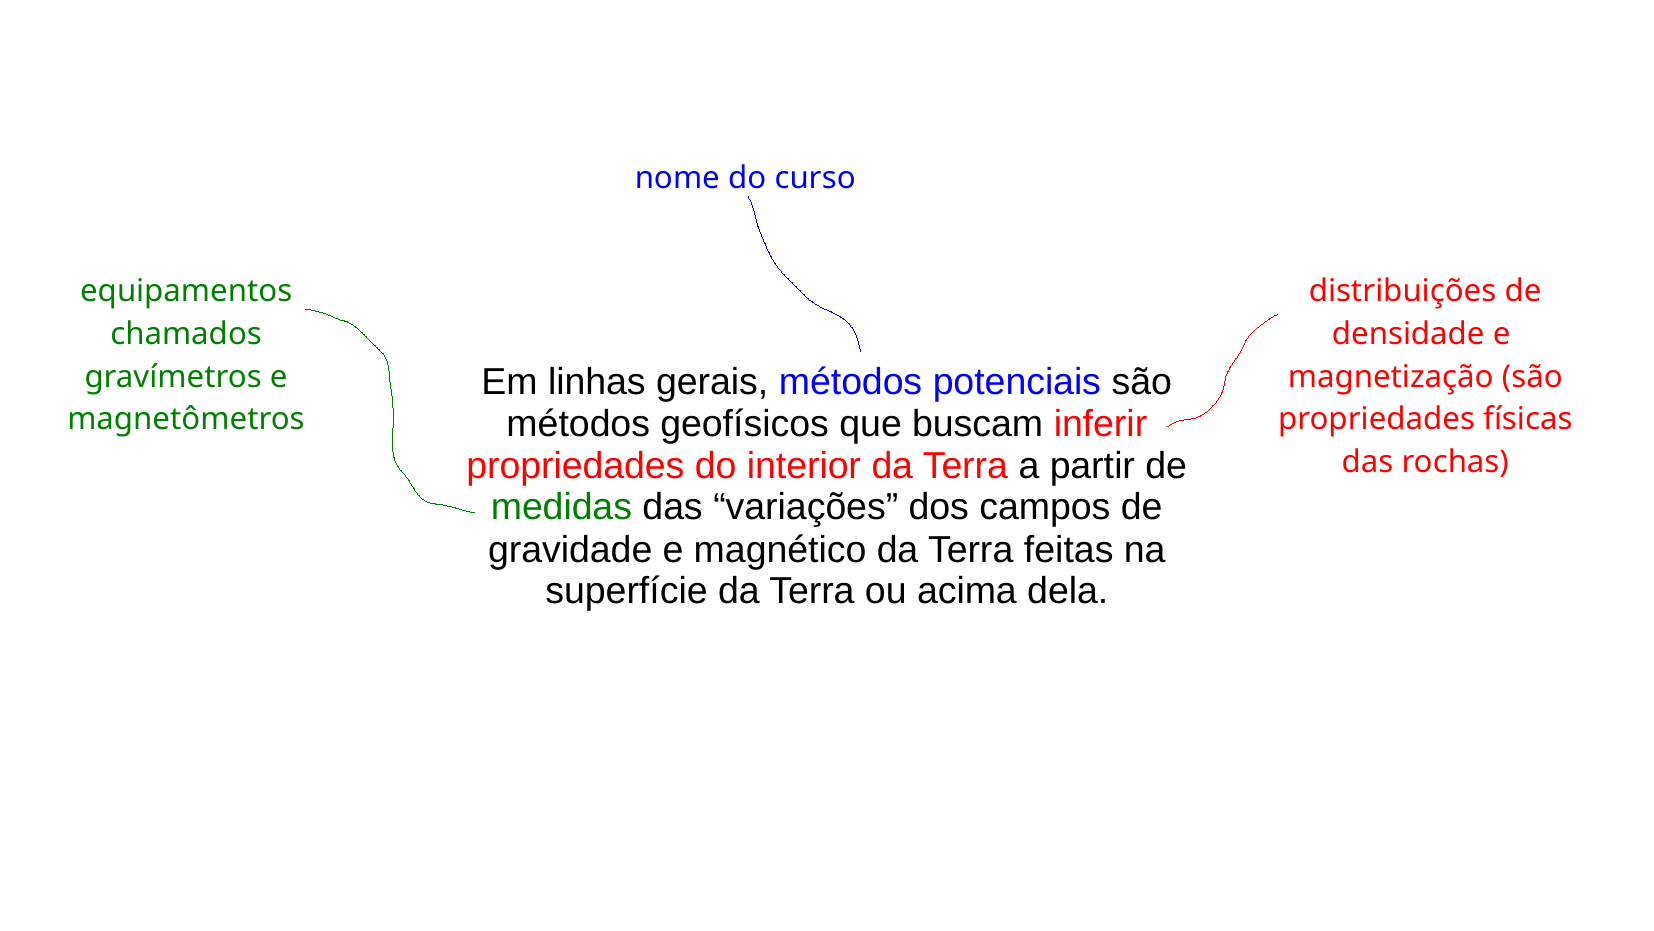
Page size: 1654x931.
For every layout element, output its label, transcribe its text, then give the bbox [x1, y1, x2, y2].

text_box Em linhas gerais, métodos potenciais são métodos geofísicos que buscam inferir propriedades do interior da Terra a partir de medidas das “variações” dos campos de gravidade e magnético da Terra feitas na superfície da Terra ou acima dela. [398, 352, 1255, 620]
text_box distribuições de densidade e magnetização (são propriedades físicas das rochas) [1263, 260, 1595, 448]
text_box nome do curso [620, 147, 863, 197]
text_box equipamentos chamados gravímetros e magnetômetros [52, 260, 384, 414]
